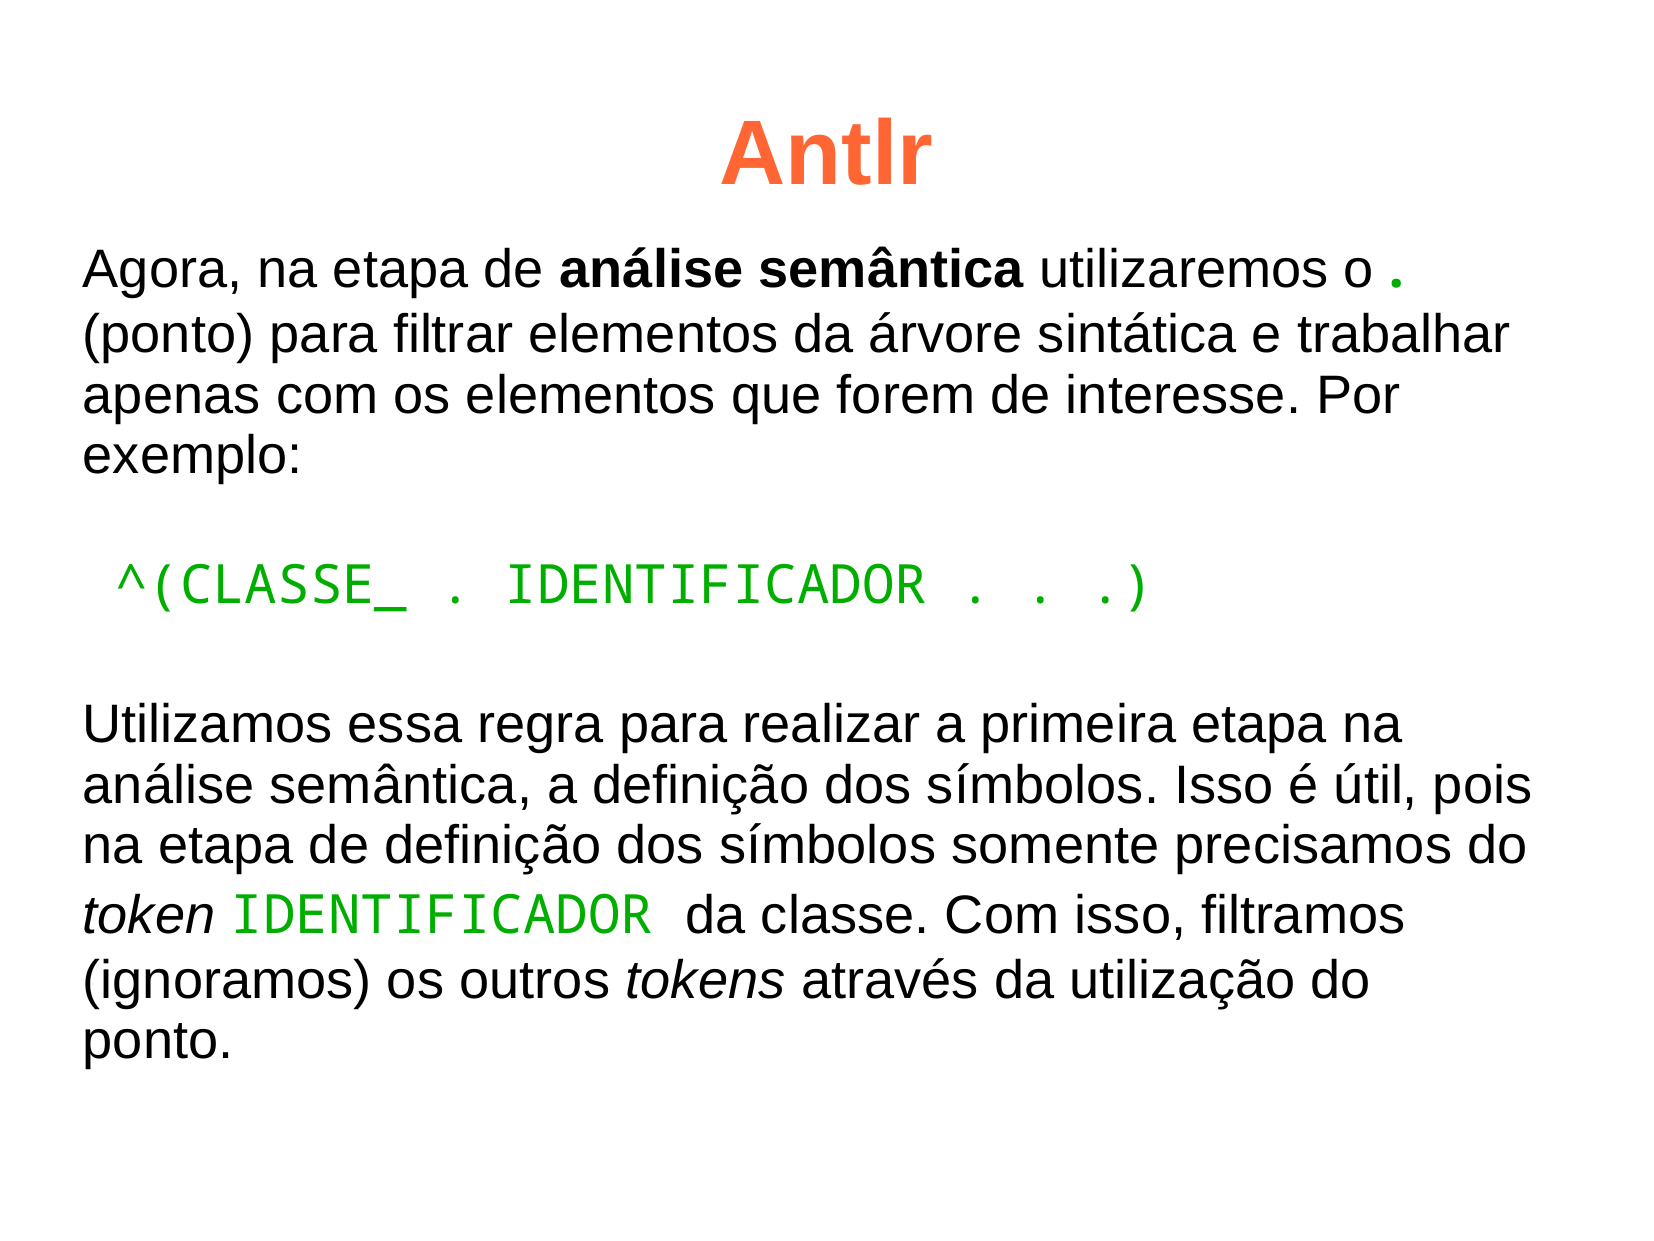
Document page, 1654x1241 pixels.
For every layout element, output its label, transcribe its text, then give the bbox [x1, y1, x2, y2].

title Antlr [82, 49, 1571, 257]
subtitle Agora, na etapa de análise semântica utilizaremos o . (ponto) para filtrar elementos da árvore sintática e trabalhar apenas com os elementos que forem de interesse. Por exemplo: ^(CLASSE_ . IDENTIFICADOR . . .) Utilizamos essa regra para realizar a primeira etapa na análise semântica, a definição dos símbolos. Isso é útil, pois na etapa de definição dos símbolos somente precisamos do token IDENTIFICADOR da classe. Com isso, filtramos (ignoramos) os outros tokens através da utilização do ponto. [82, 244, 1538, 1056]
